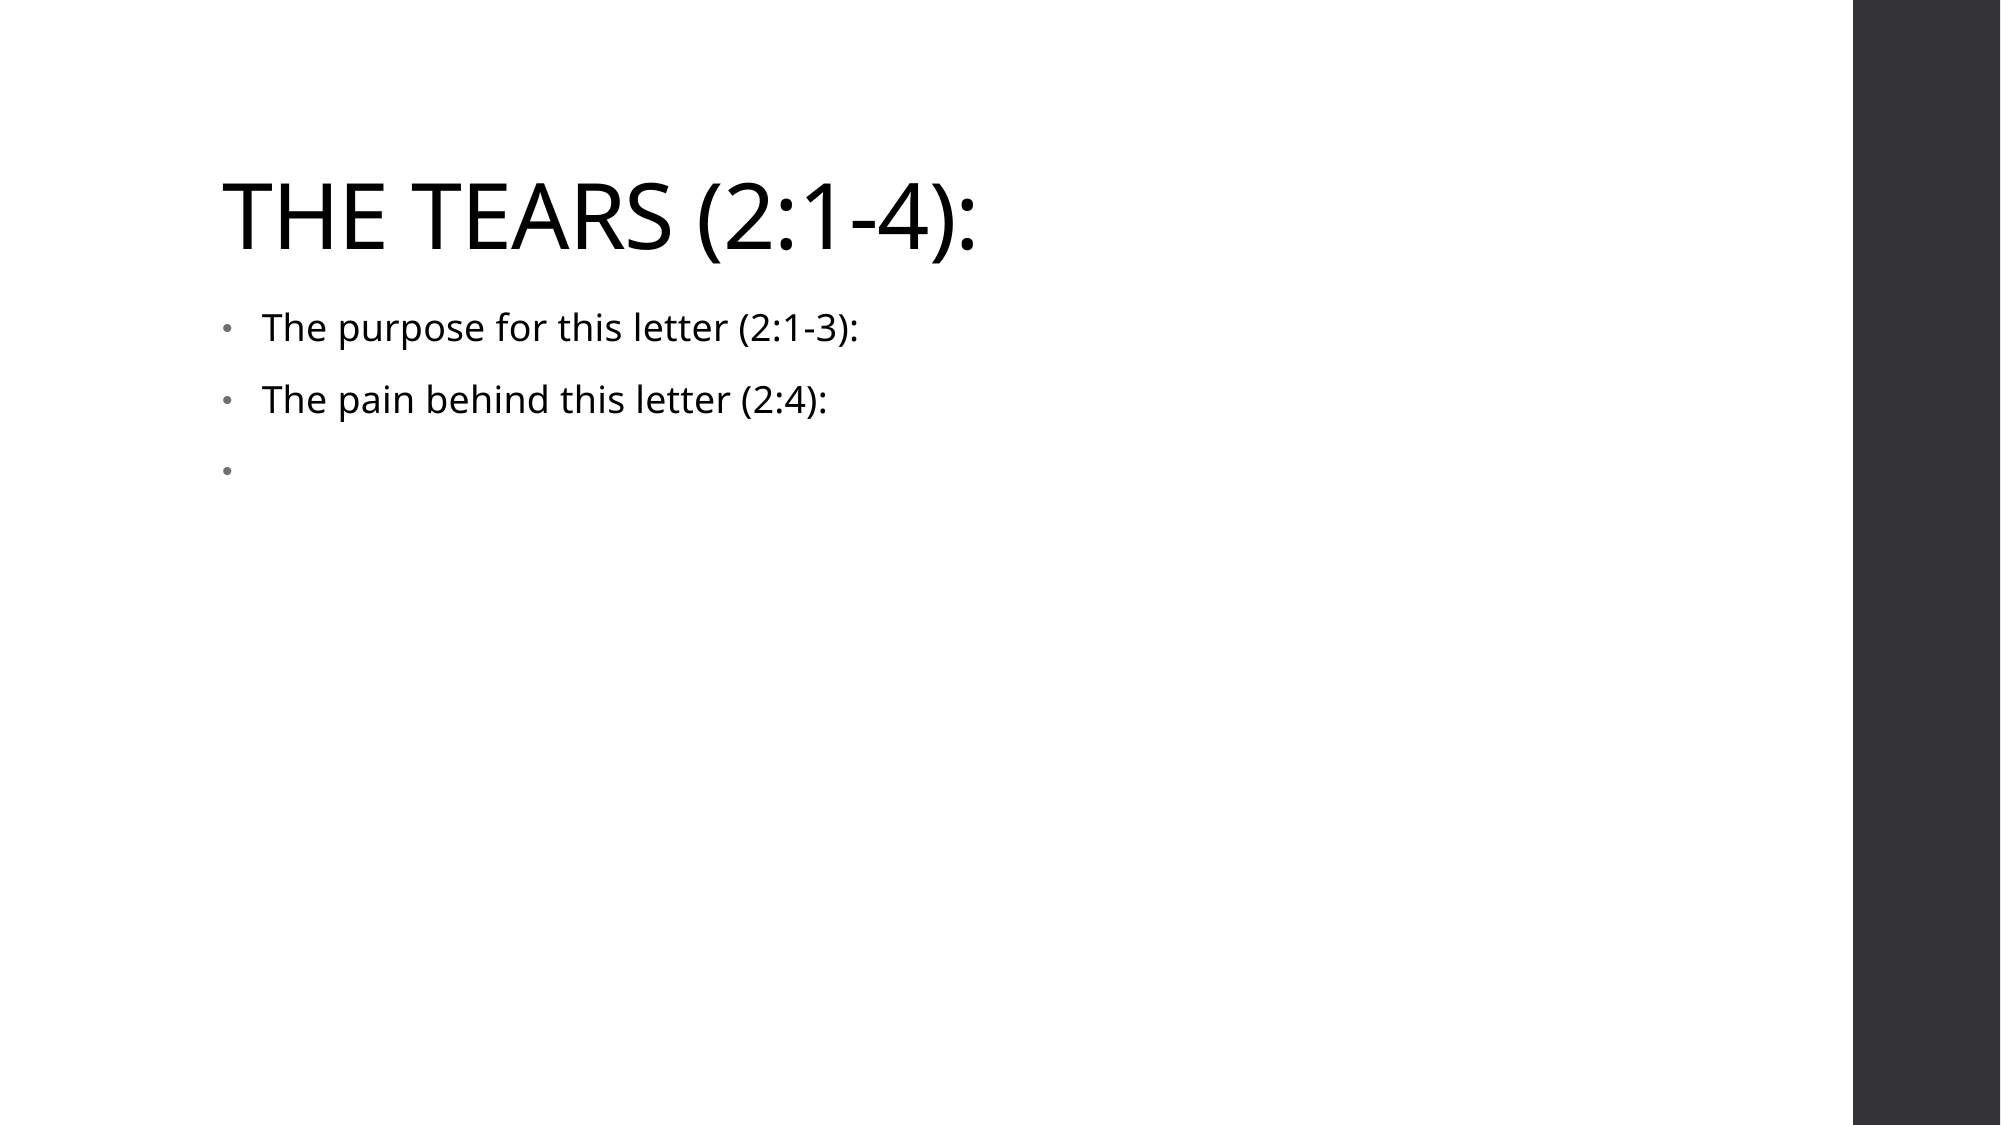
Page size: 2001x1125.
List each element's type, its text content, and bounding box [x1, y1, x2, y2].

list The purpose for this letter (2:1-3): The pain behind this letter (2:4): [206, 299, 1617, 1014]
title THE TEARS (2:1-4): [206, 60, 1797, 278]
